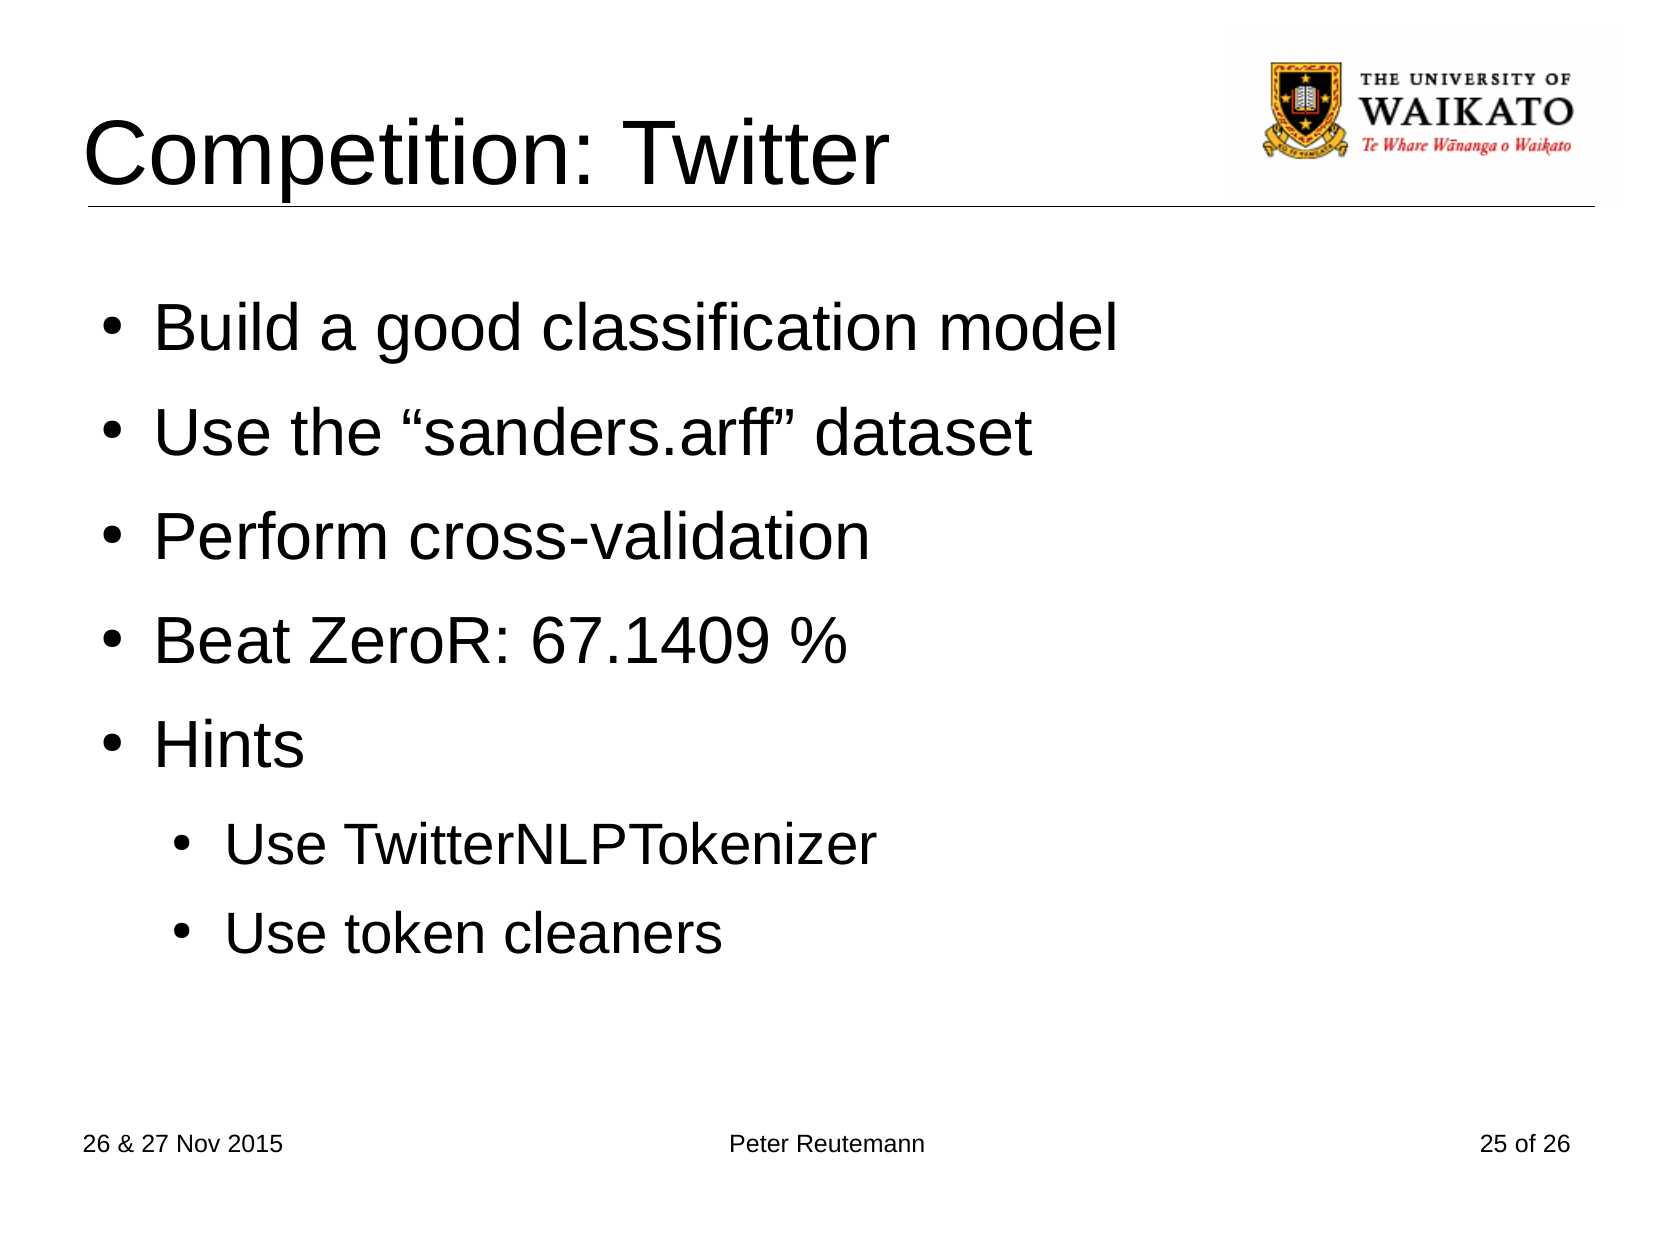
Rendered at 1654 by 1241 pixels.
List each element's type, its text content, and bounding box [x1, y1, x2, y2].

picture [1228, 24, 1619, 201]
title Competition: Twitter [82, 49, 1571, 257]
list Build a good classification model Use the “sanders.arff” dataset Perform cross-validation Beat ZeroR: 67.1409 % Hints Use TwitterNLPTokenizer Use token cleaners [82, 290, 1571, 1010]
